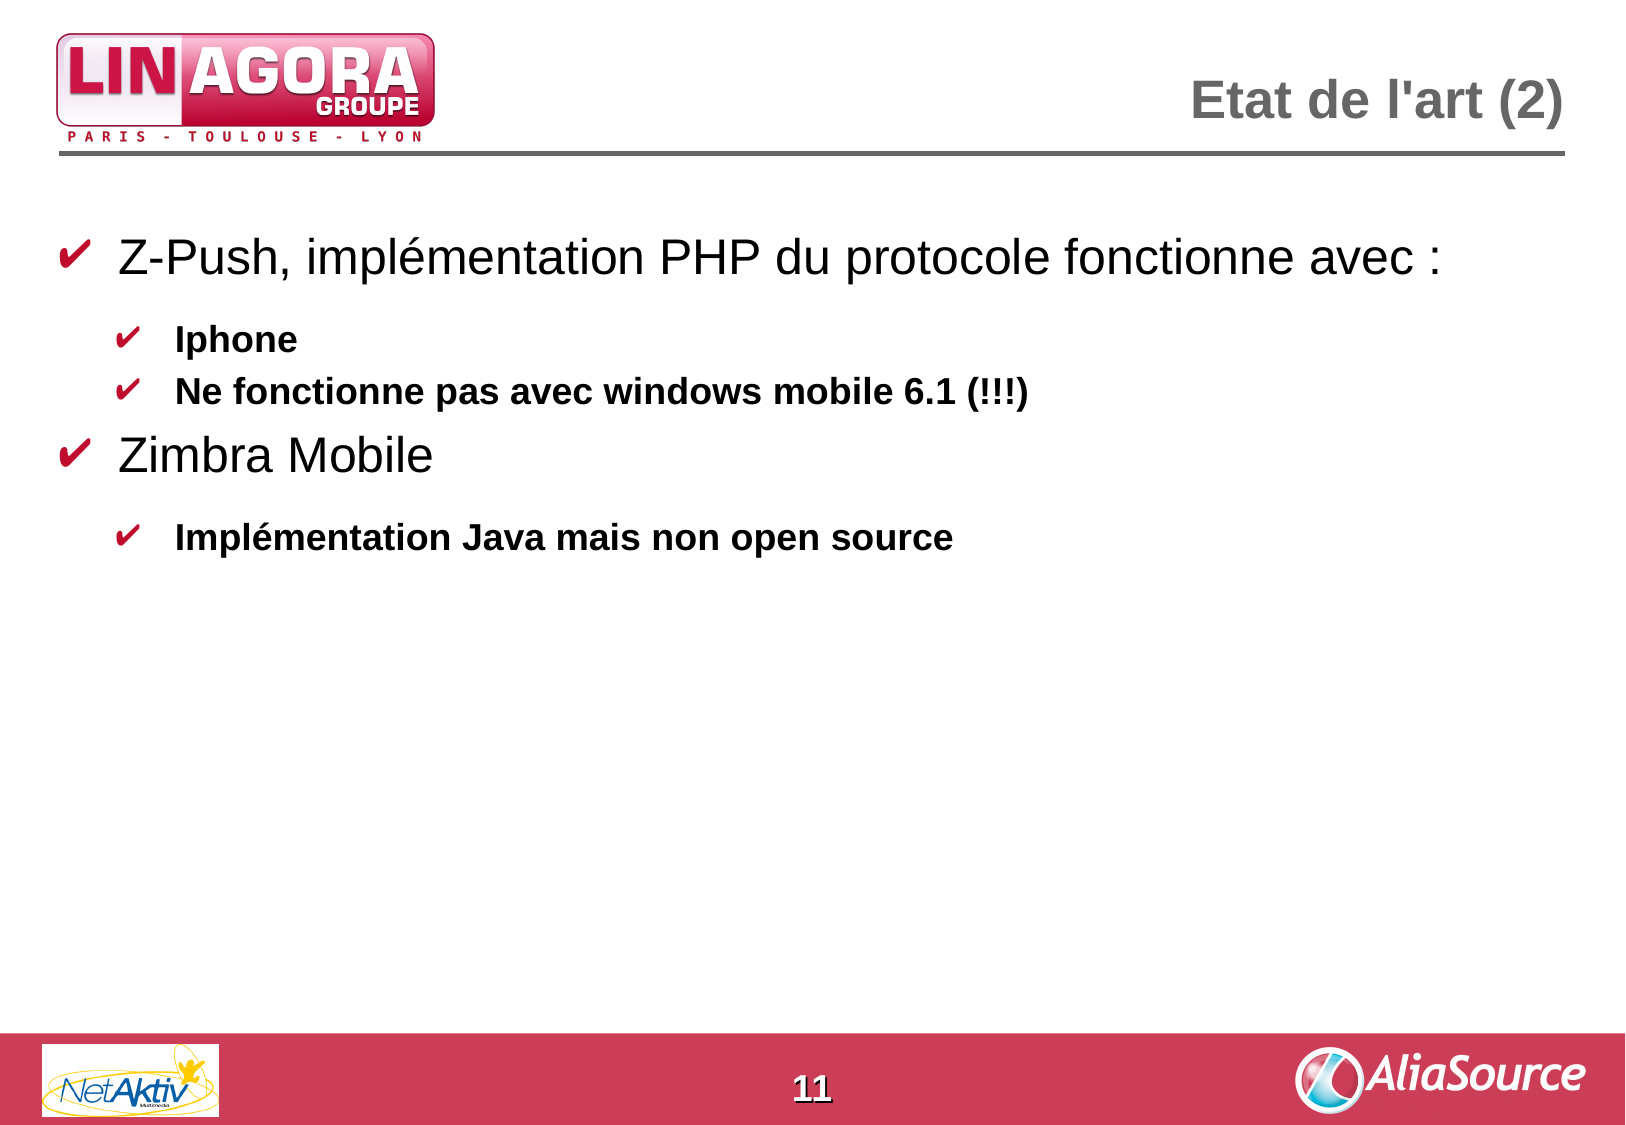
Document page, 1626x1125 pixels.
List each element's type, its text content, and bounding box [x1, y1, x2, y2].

title Etat de l'art (2) [442, 66, 1565, 141]
list Z-Push, implémentation PHP du protocole fonctionne avec : Iphone Ne fonctionne pas avec windows mobile 6.1 (!!!) Zimbra Mobile Implémentation Java mais non open source [59, 236, 1570, 964]
picture [42, 1044, 219, 1117]
picture [1293, 1045, 1589, 1121]
picture [53, 31, 438, 143]
